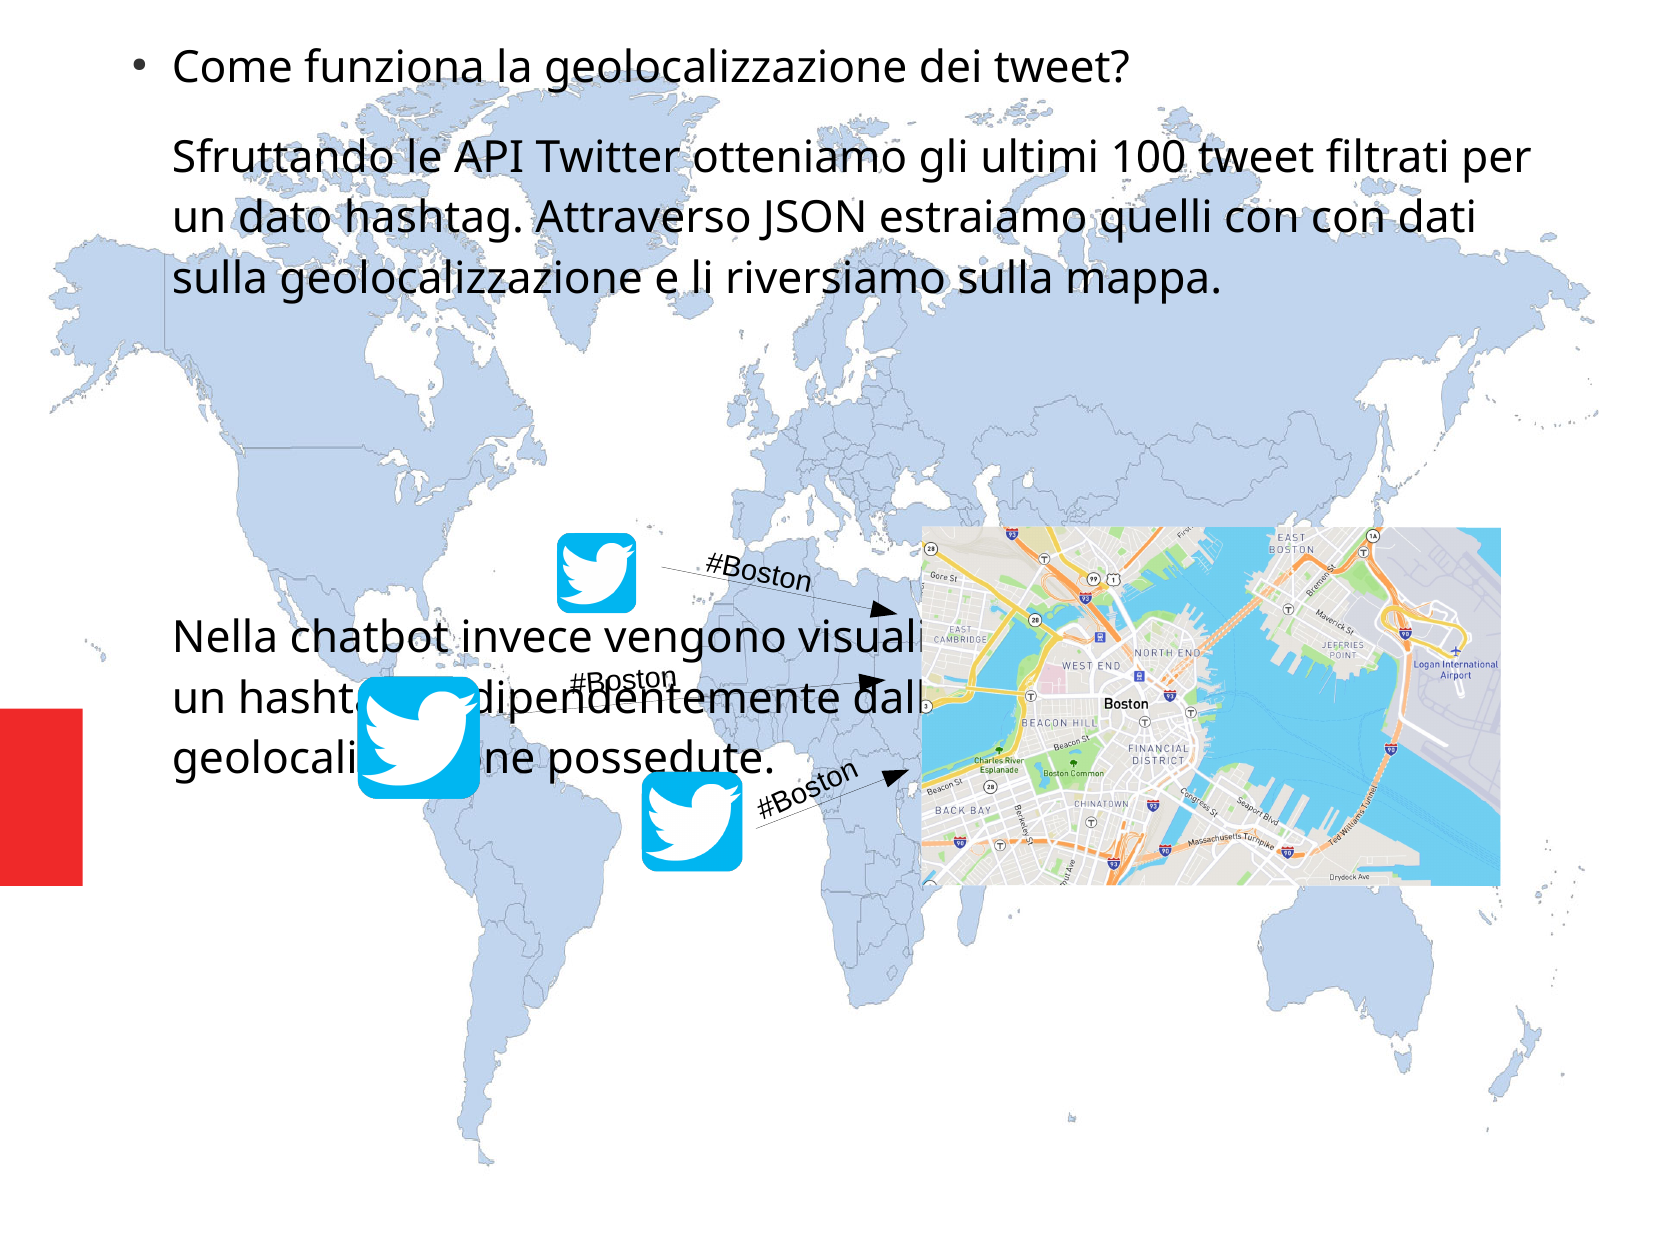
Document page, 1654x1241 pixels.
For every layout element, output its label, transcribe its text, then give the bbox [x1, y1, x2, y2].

picture [0, 0, 1654, 1241]
list Come funziona la geolocalizzazione dei tweet? Sfruttando le API Twitter otteniamo gli ultimi 100 tweet filtrati per un dato hashtag. Attraverso JSON estraiamo quelli con con dati sulla geolocalizzazione e li riversiamo sulla mappa. Nella chatbot invece vengono visualizzati gli ultimi 5 tweet dato un hashtag, indipendentemente dalle informazioni di geolocalizzazione possedute. [118, 35, 1536, 804]
text_box #Boston [553, 649, 709, 719]
text_box #Boston [735, 732, 898, 851]
text_box #Boston [685, 535, 854, 626]
